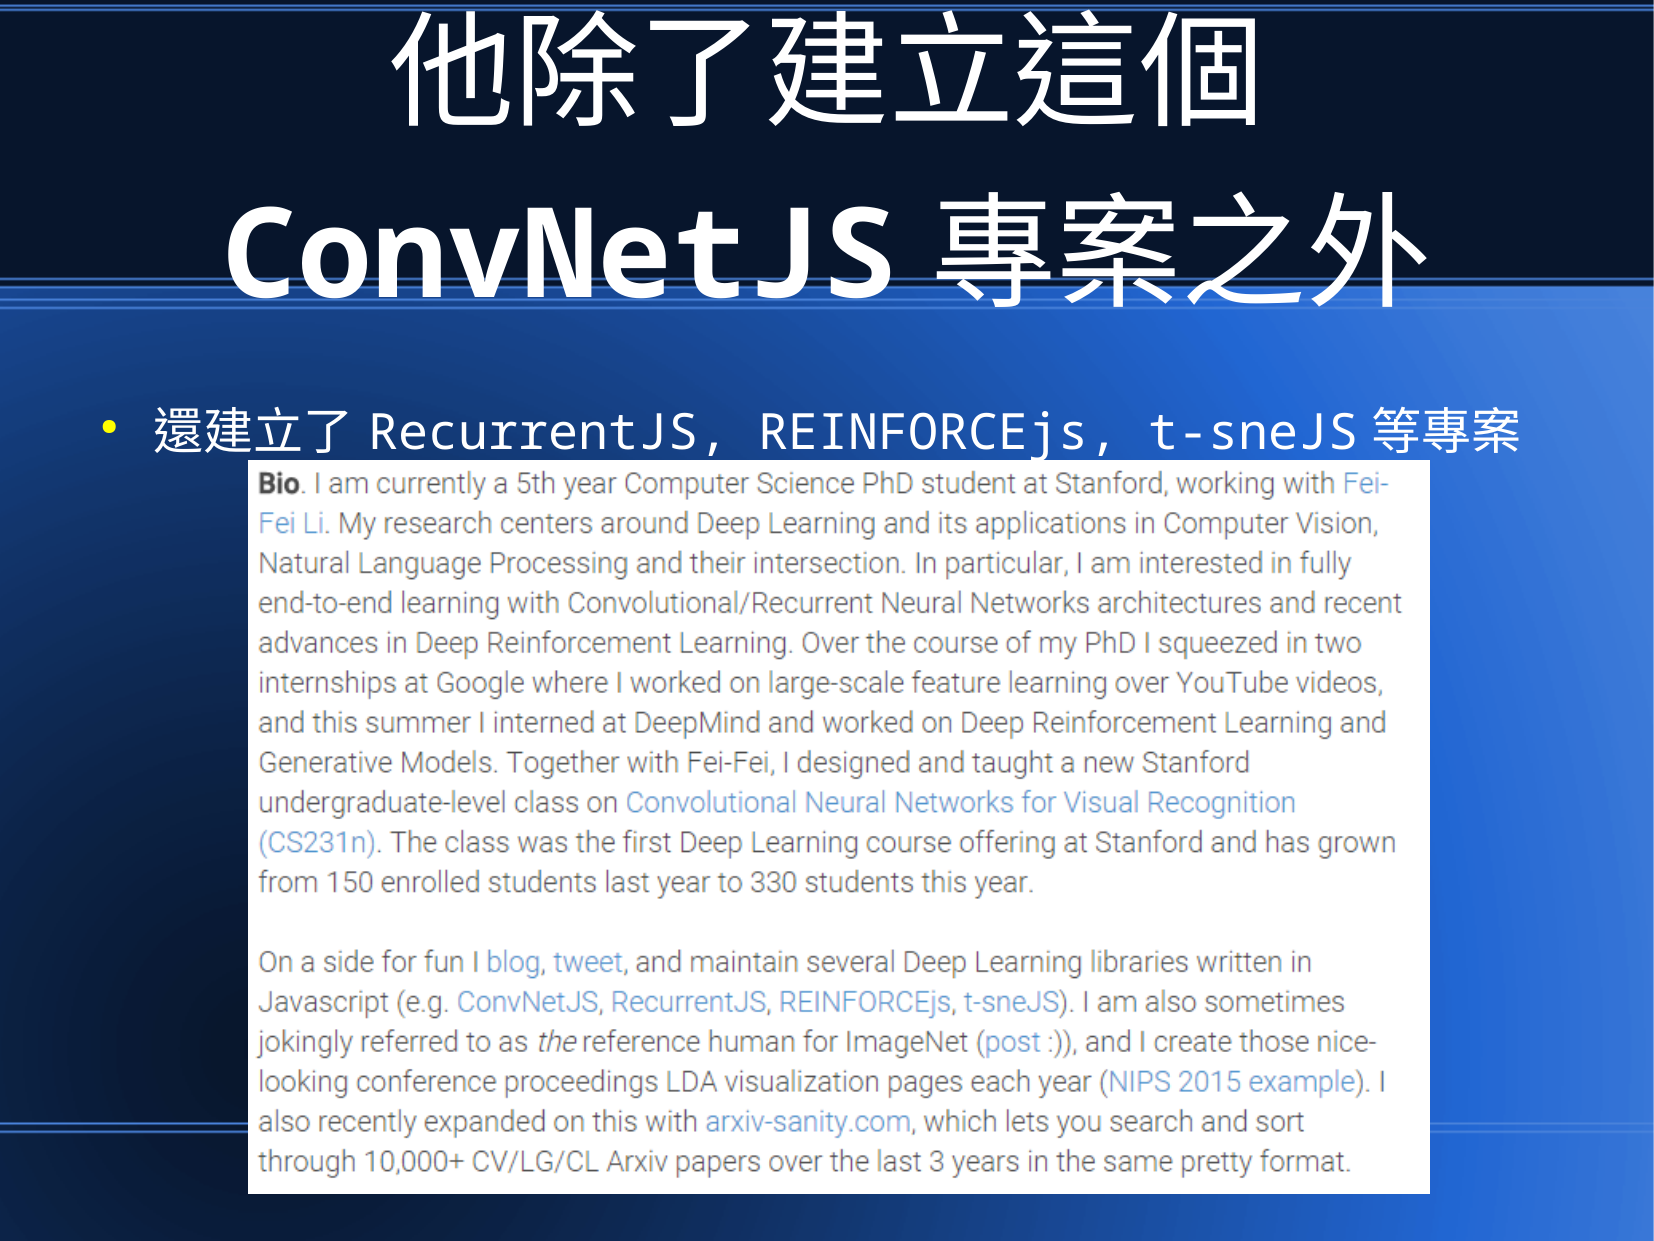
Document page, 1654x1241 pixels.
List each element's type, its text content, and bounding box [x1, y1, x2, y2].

title 他除了建立這個 ConvNetJS專案之外 [82, 2, 1571, 304]
list 還建立了RecurrentJS, REINFORCEjs, t-sneJS等專案 [82, 355, 1571, 1241]
picture [0, 0, 1654, 1241]
picture [248, 460, 1430, 1194]
